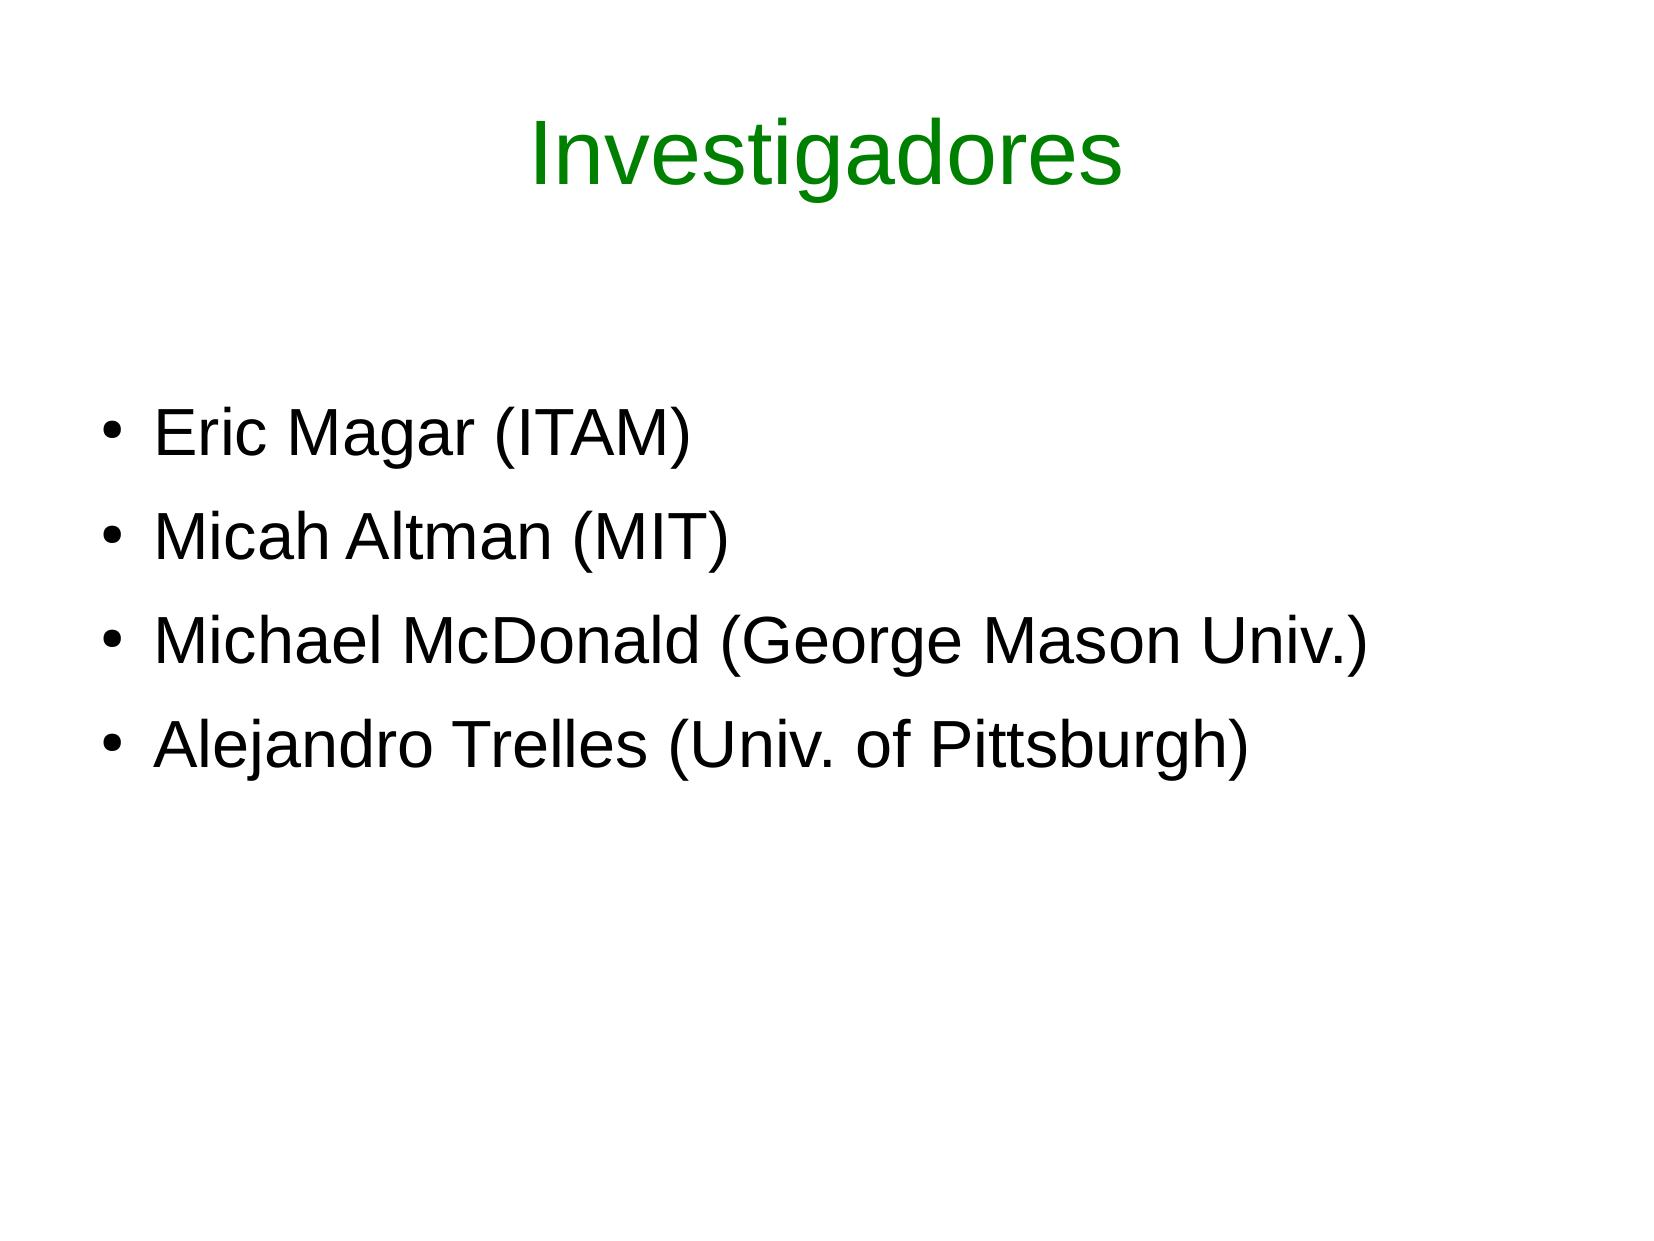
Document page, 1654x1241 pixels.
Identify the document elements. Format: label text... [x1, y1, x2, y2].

list Eric Magar (ITAM) Micah Altman (MIT) Michael McDonald (George Mason Univ.) Alejandro Trelles (Univ. of Pittsburgh) [82, 290, 1571, 1109]
title Investigadores [82, 49, 1571, 257]
